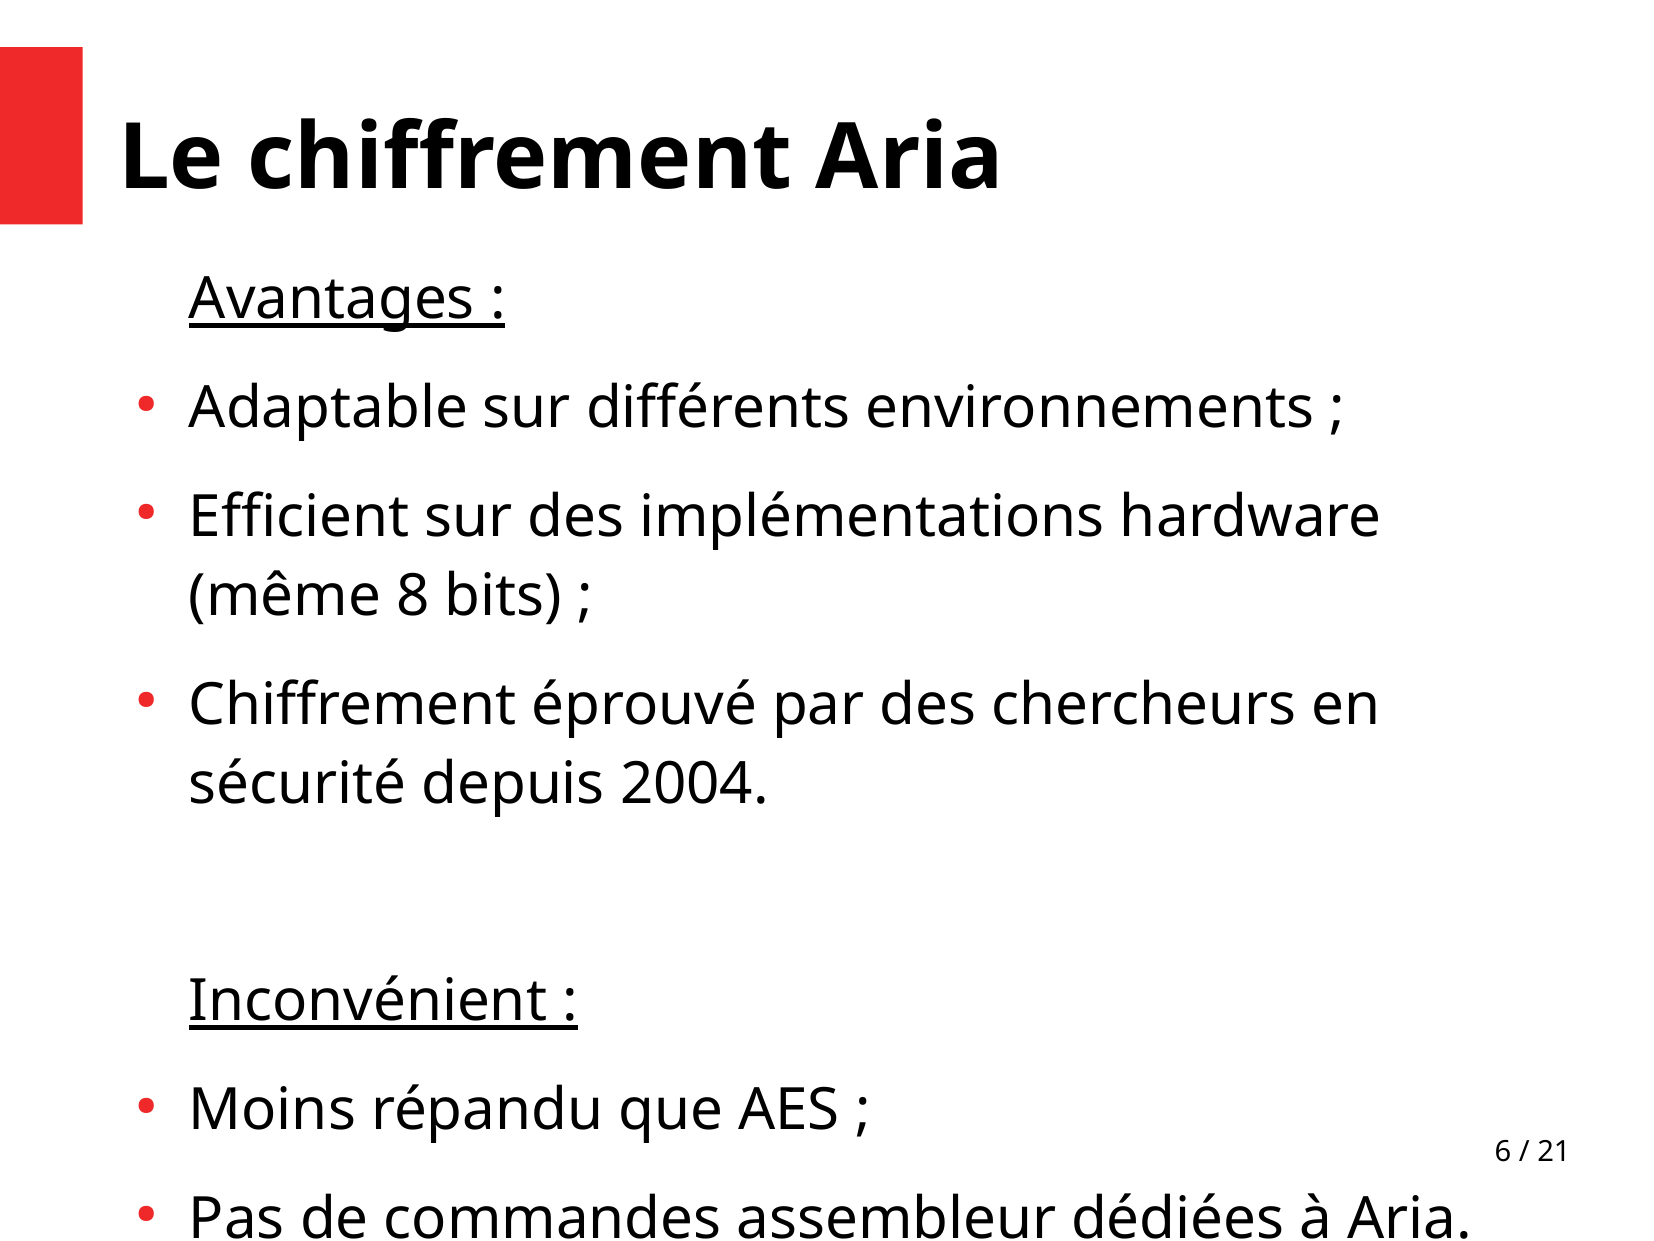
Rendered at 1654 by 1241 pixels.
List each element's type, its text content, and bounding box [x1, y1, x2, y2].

list Avantages : Adaptable sur différents environnements ; Efficient sur des implémentations hardware (même 8 bits) ; Chiffrement éprouvé par des chercheurs en sécurité depuis 2004. Inconvénient : Moins répandu que AES ; Pas de commandes assembleur dédiées à Aria. [118, 256, 1536, 1074]
title Le chiffrement Aria [118, 49, 1571, 257]
